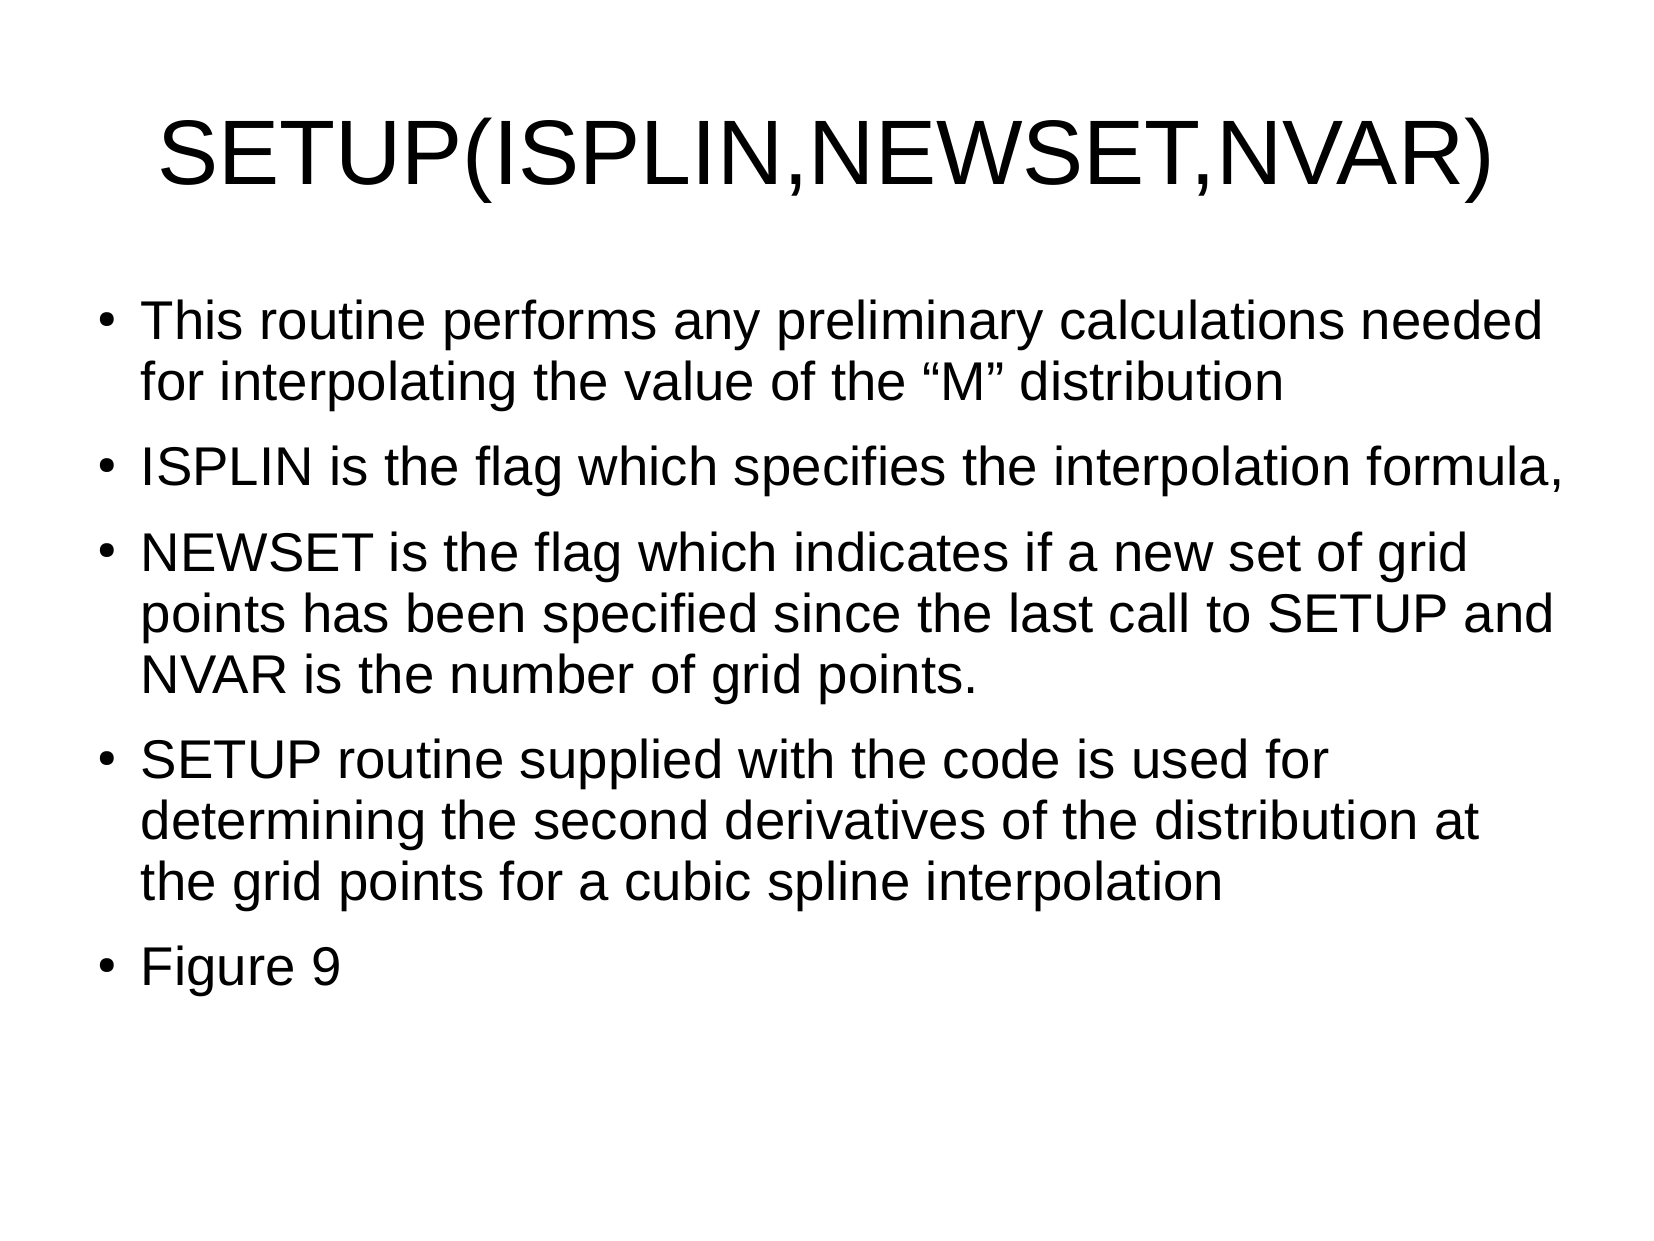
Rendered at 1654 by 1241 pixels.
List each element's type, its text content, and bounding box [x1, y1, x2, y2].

title SETUP(ISPLIN,NEWSET,NVAR) [82, 49, 1571, 257]
list This routine performs any preliminary calculations needed for interpolating the value of the “M” distribution ISPLIN is the flag which specifies the interpolation formula, NEWSET is the flag which indicates if a new set of grid points has been specified since the last call to SETUP and NVAR is the number of grid points. SETUP routine supplied with the code is used for determining the second derivatives of the distribution at the grid points for a cubic spline interpolation Figure 9 [82, 290, 1571, 1010]
